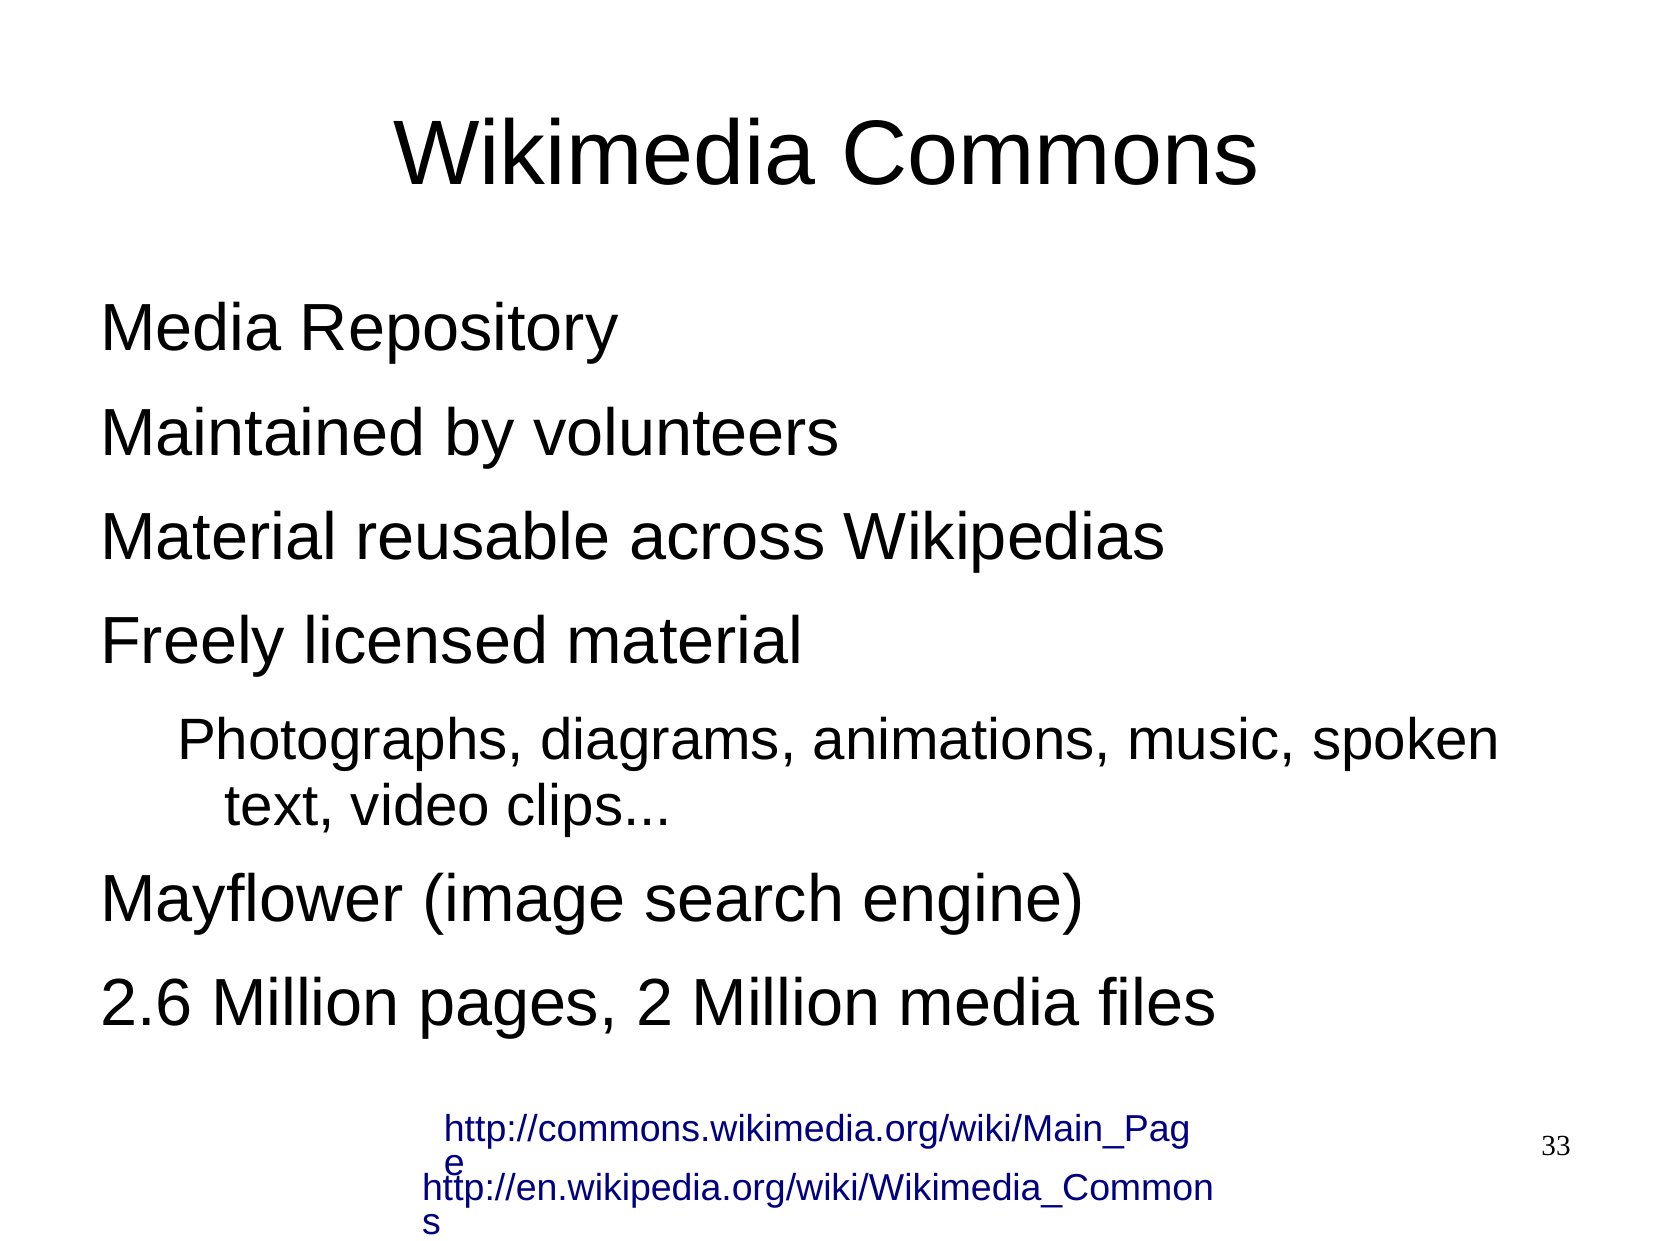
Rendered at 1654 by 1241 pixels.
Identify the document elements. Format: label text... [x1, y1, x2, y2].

text_box http://en.wikipedia.org/wiki/Wikimedia_Commons [407, 1158, 1247, 1216]
text_box http://commons.wikimedia.org/wiki/Main_Page [429, 1099, 1225, 1157]
list Media Repository Maintained by volunteers Material reusable across Wikipedias Freely licensed material Photographs, diagrams, animations, music, spoken text, video clips... Mayflower (image search engine) 2.6 Million pages, 2 Million media files [82, 290, 1571, 1094]
title Wikimedia Commons [82, 49, 1571, 257]
